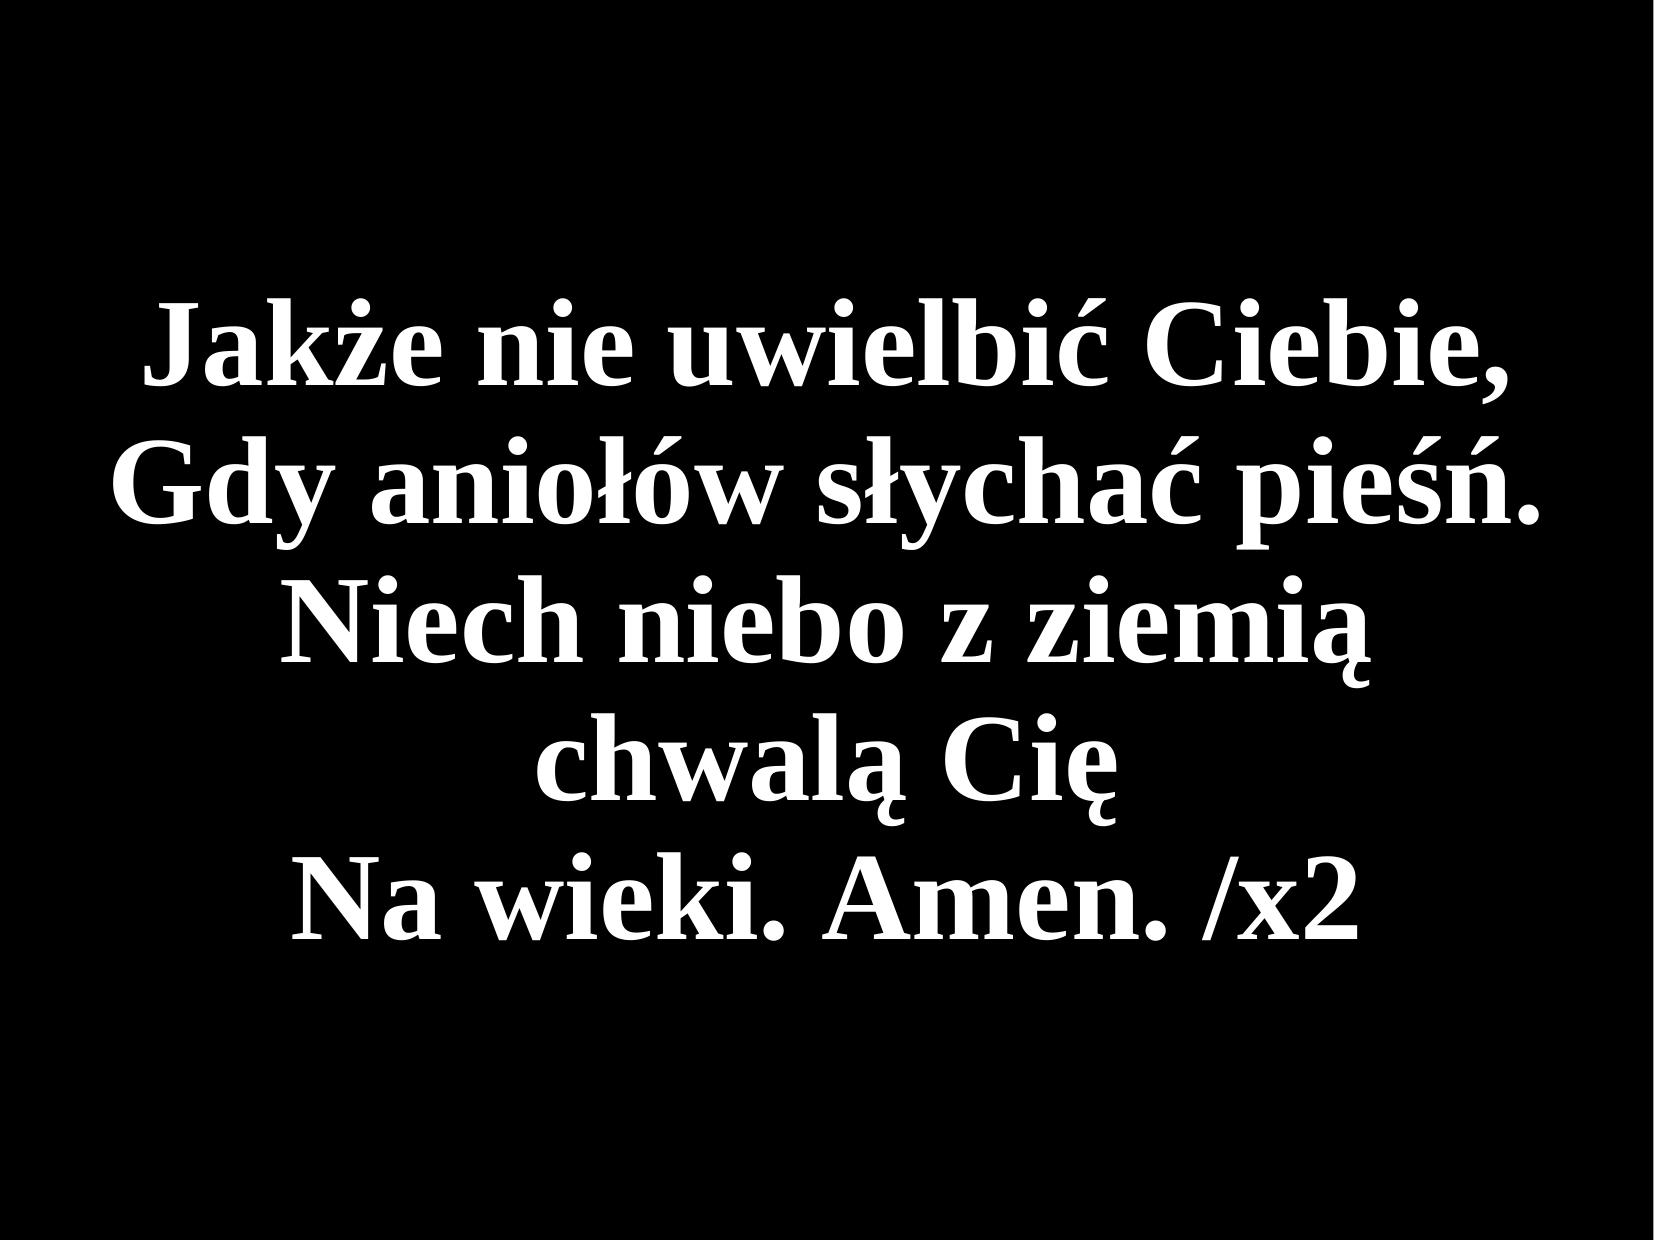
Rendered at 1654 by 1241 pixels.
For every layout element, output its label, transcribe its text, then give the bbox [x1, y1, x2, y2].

title Jakże nie uwielbić Ciebie, Gdy aniołów słychać pieśń. Niech niebo z ziemią chwalą Cię Na wieki. Amen. /x2 [0, 0, 1654, 1241]
